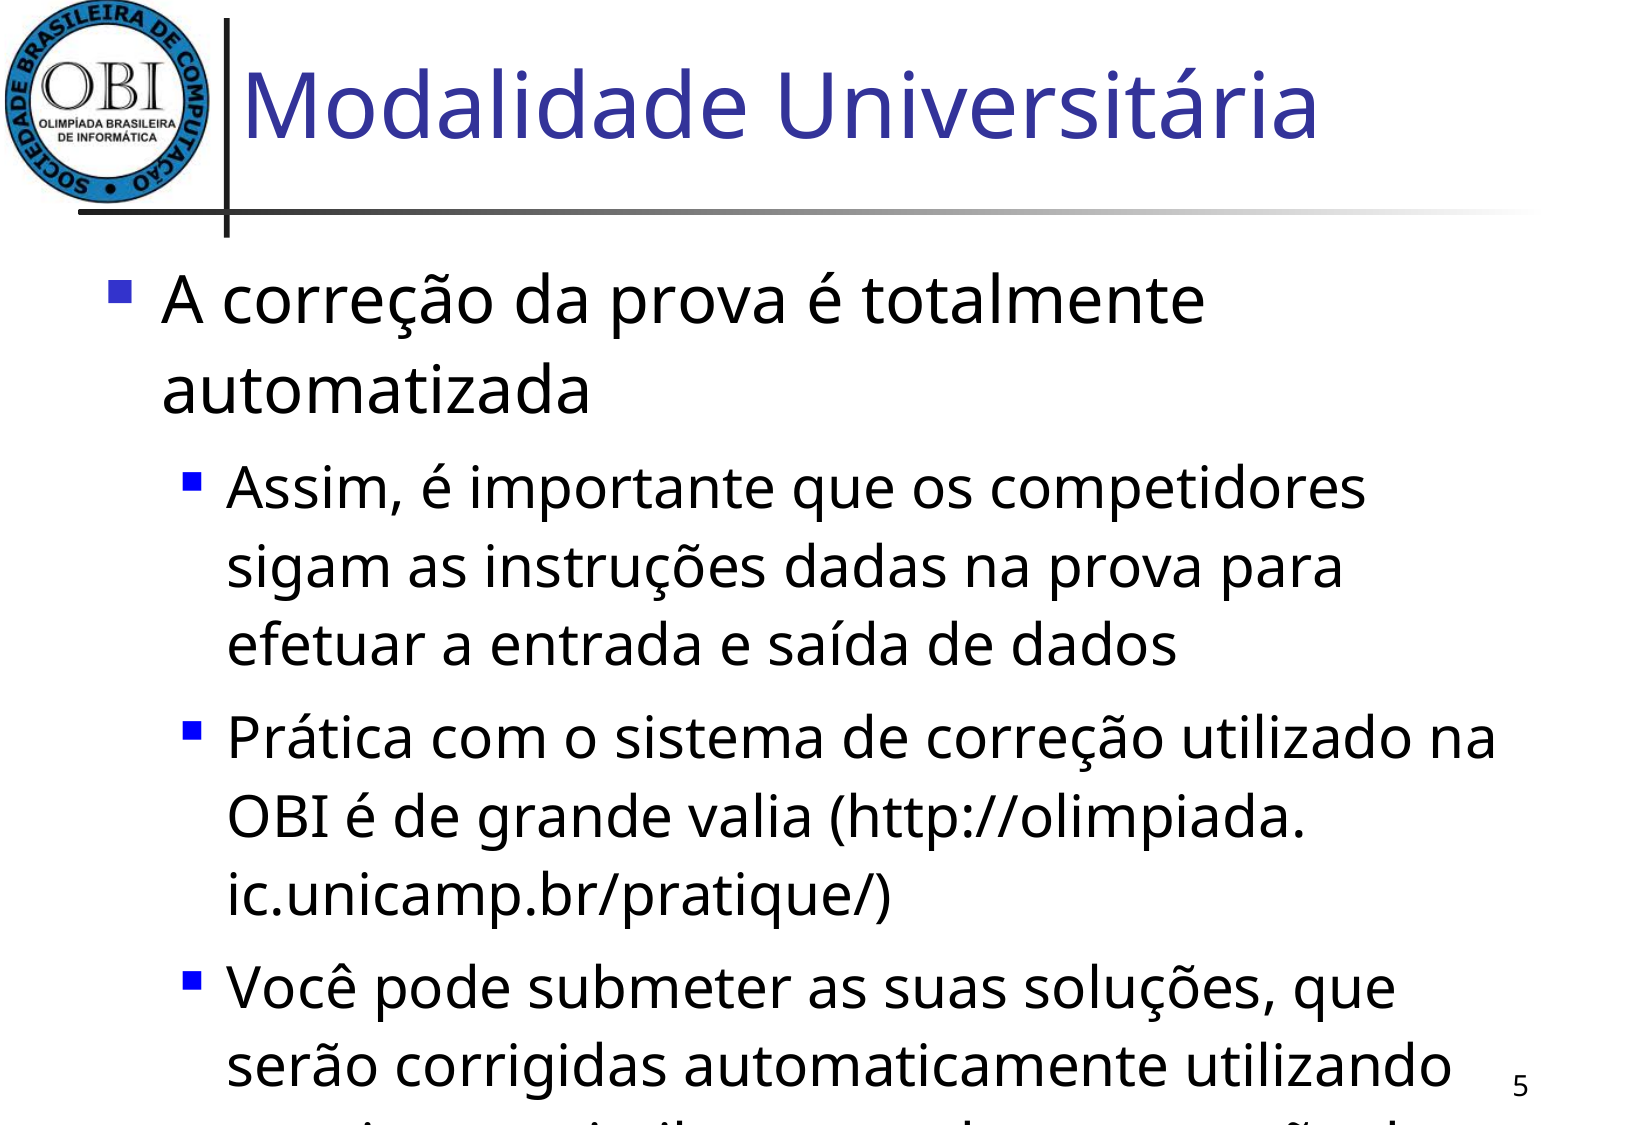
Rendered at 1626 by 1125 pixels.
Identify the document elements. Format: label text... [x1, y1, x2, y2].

picture [4, 0, 211, 204]
title Modalidade Universitária [240, 0, 1538, 208]
list A correção da prova é totalmente automatizada Assim, é importante que os competidores sigam as instruções dadas na prova para efetuar a entrada e saída de dados Prática com o sistema de correção utilizado na OBI é de grande valia (http://olimpiada. ic.unicamp.br/pratique/) Você pode submeter as suas soluções, que serão corrigidas automaticamente utilizando um sistema similar ao usado na correção das provas da OBI [105, 252, 1538, 1125]
